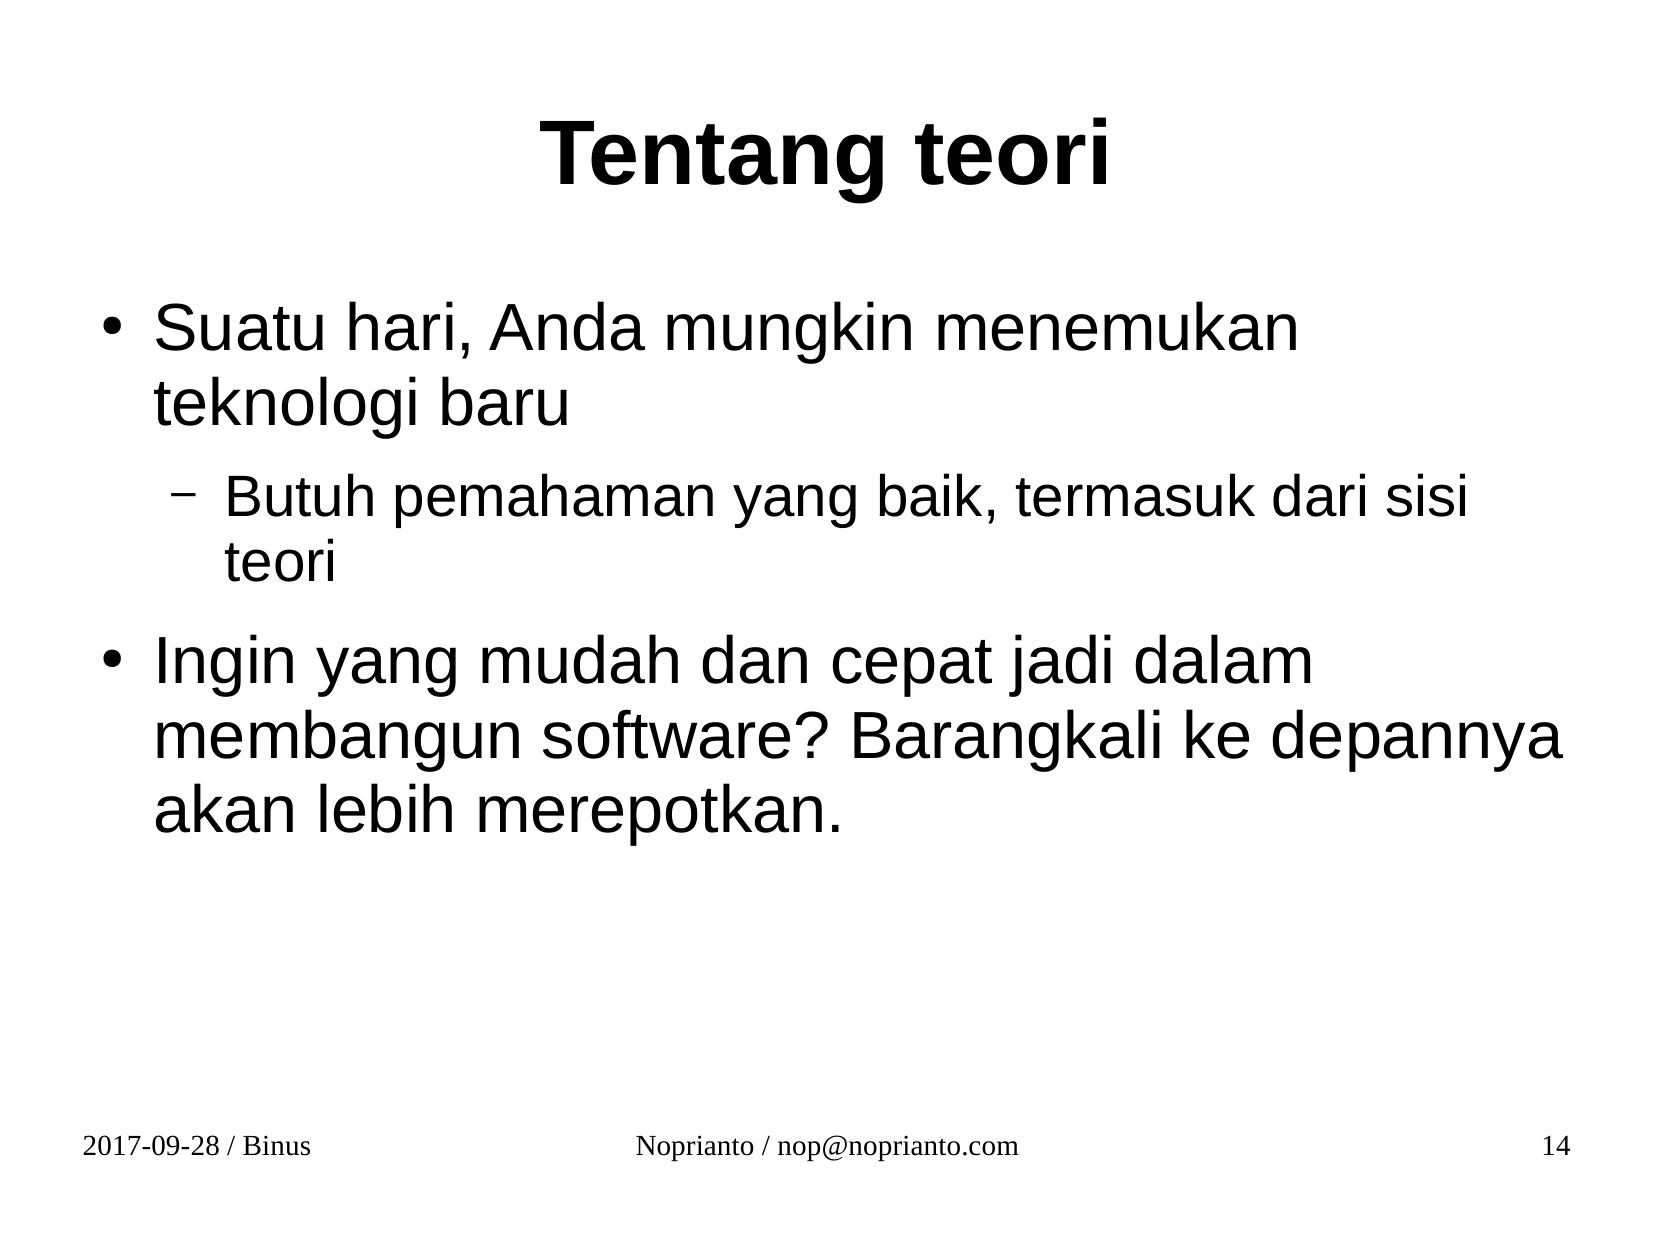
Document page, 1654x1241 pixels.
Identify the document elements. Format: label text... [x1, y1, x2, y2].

title Tentang teori [82, 49, 1571, 257]
list Suatu hari, Anda mungkin menemukan teknologi baru Butuh pemahaman yang baik, termasuk dari sisi teori Ingin yang mudah dan cepat jadi dalam membangun software? Barangkali ke depannya akan lebih merepotkan. [82, 290, 1571, 1010]
